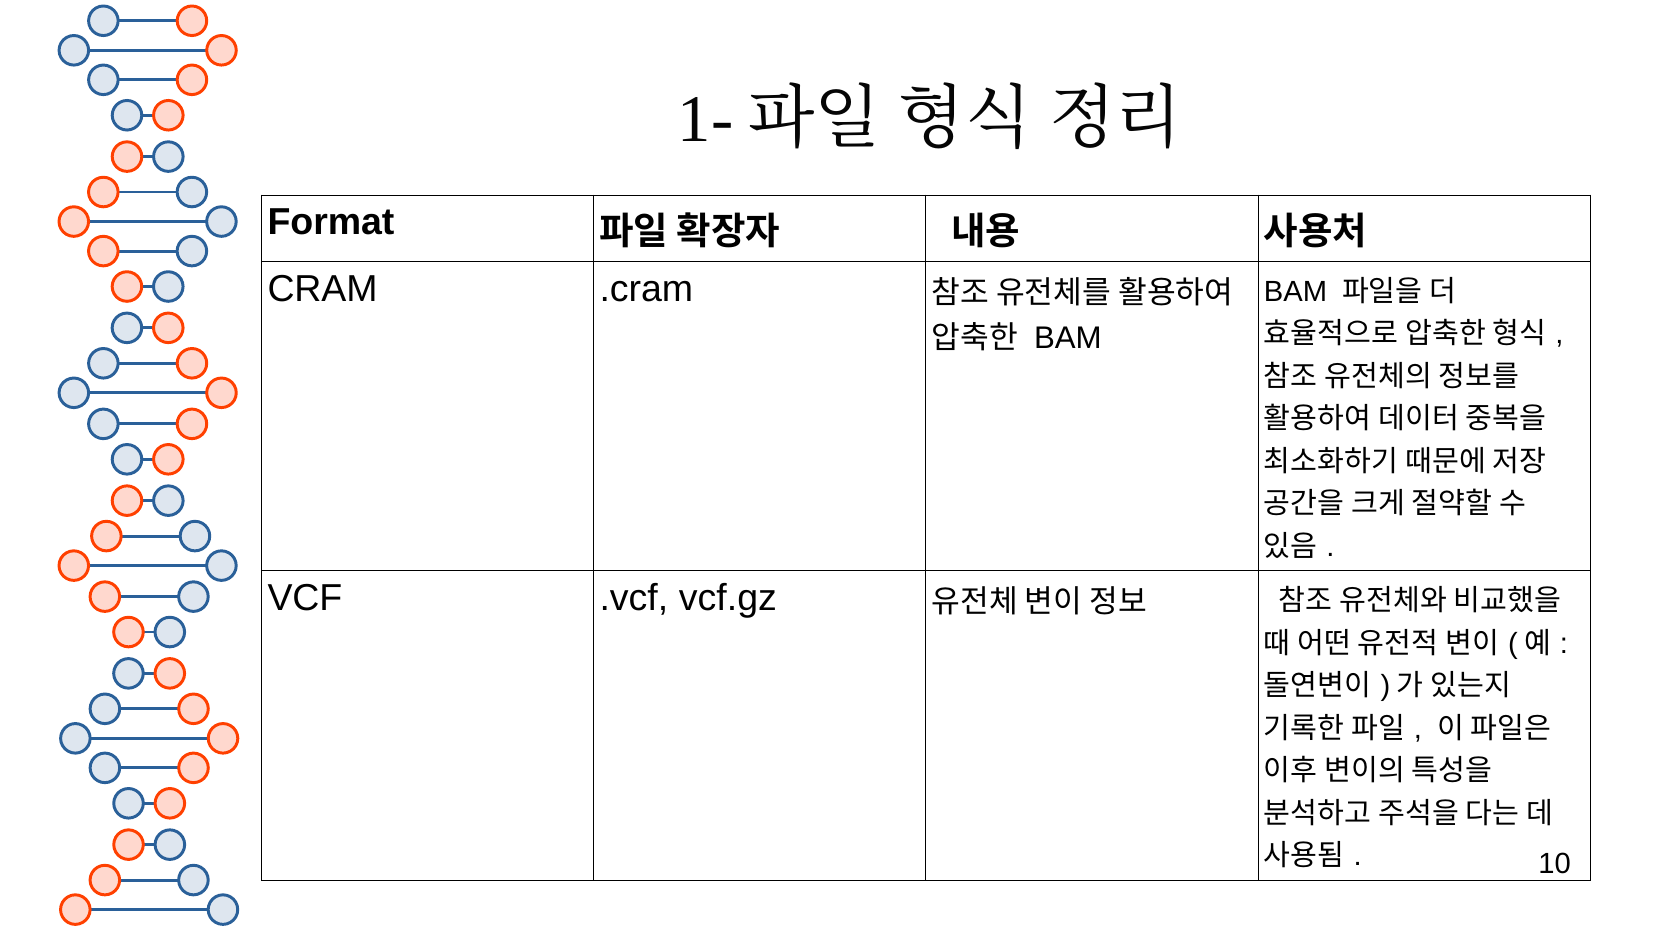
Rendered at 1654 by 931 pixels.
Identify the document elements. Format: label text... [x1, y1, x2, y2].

table_header 사용처 [1259, 196, 1590, 261]
table_header 파일 확장자 [594, 196, 925, 261]
table_cell CRAM [262, 262, 593, 570]
table_header Format [262, 196, 593, 261]
table_cell VCF [262, 571, 593, 880]
table_cell BAM 파일을 더 효율적으로 압축한 형식, 참조 유전체의 정보를 활용하여 데이터 중복을 최소화하기 때문에 저장 공간을 크게 절약할 수 있음. [1259, 262, 1590, 570]
table_cell 유전체 변이 정보 [926, 571, 1258, 880]
table_cell 참조 유전체를 활용하여 압축한 BAM [926, 262, 1258, 570]
title 1-파일 형식 정리 [265, 35, 1595, 189]
table_cell .cram [594, 262, 925, 570]
table_cell 참조 유전체와 비교했을 때 어떤 유전적 변이(예: 돌연변이)가 있는지 기록한 파일, 이 파일은 이후 변이의 특성을 분석하고 주석을 다는 데 사용됨. [1259, 571, 1590, 880]
table_cell .vcf, vcf.gz [594, 571, 925, 880]
table_header 내용 [926, 196, 1258, 261]
